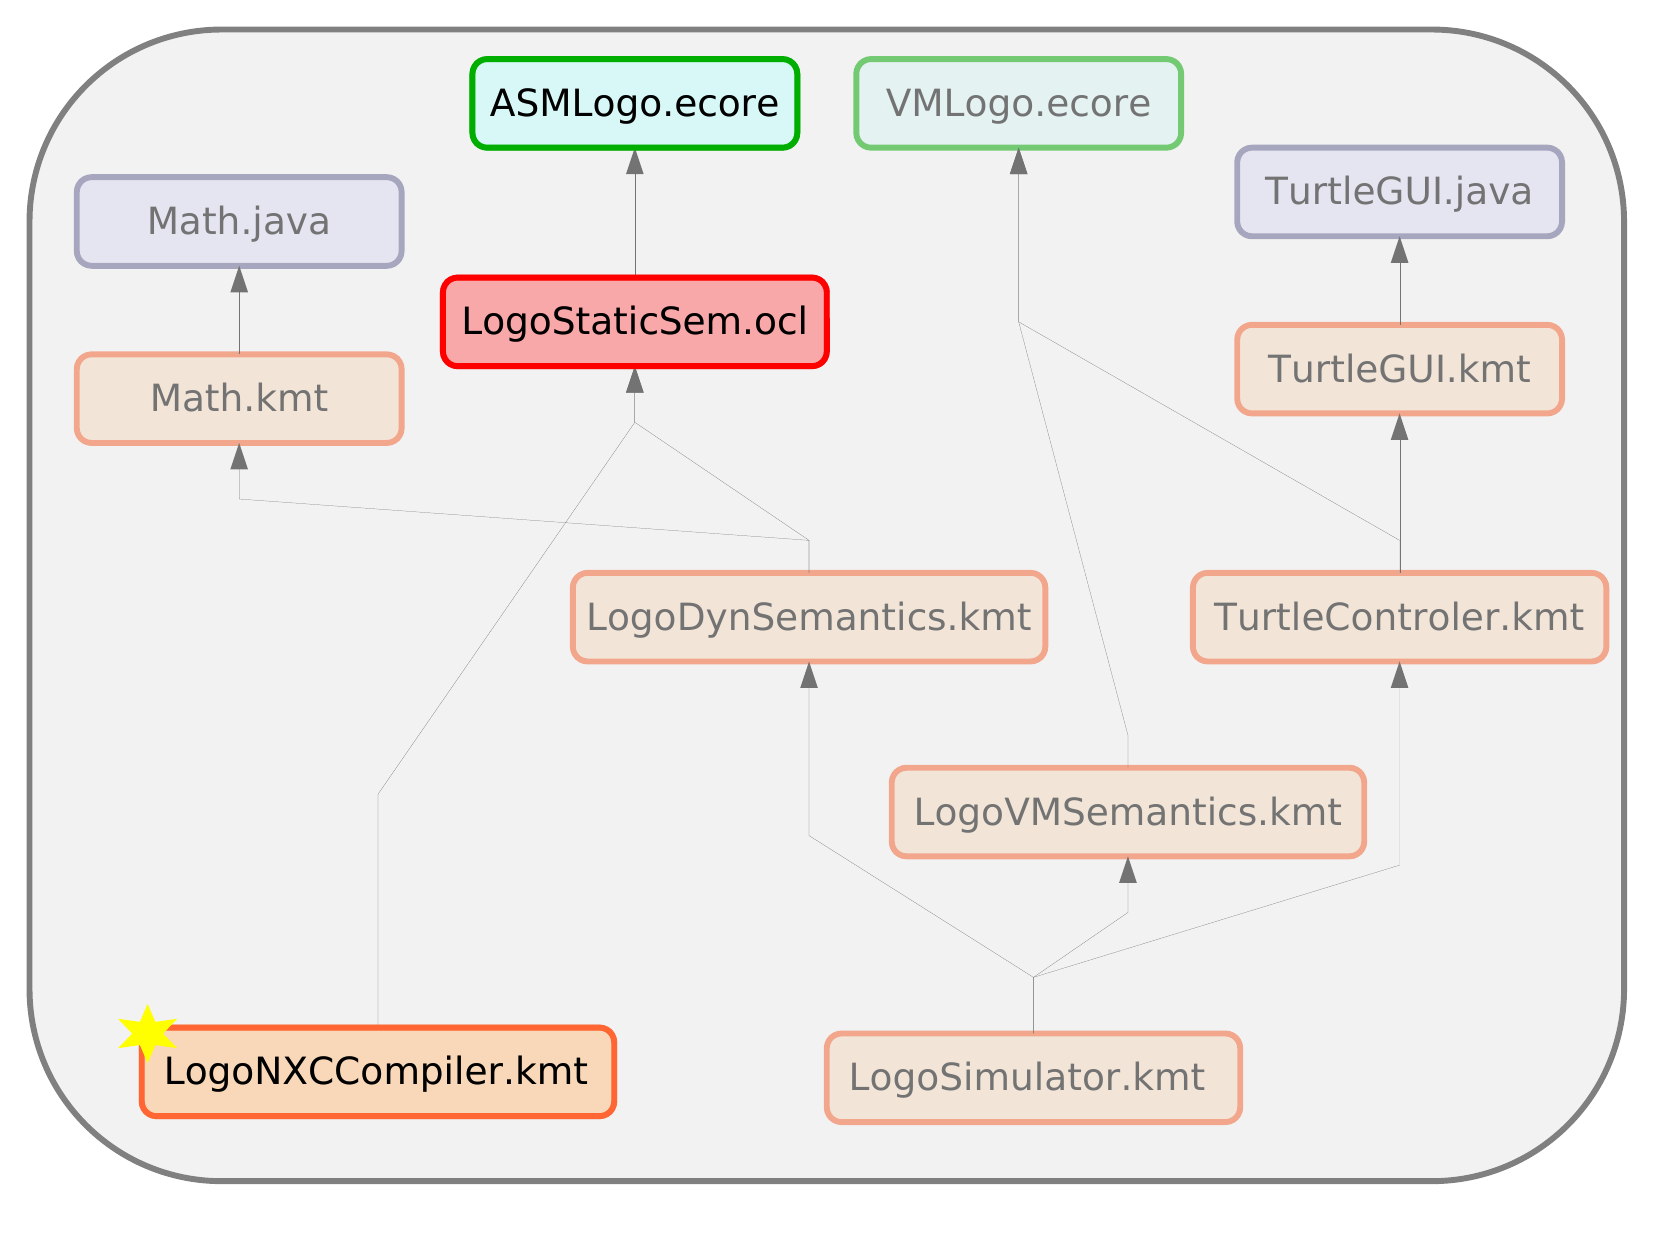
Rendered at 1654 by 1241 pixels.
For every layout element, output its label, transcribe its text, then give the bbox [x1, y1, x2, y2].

text_box LogoStaticSem.ocl [442, 277, 827, 367]
text_box LogoNXCCompiler.kmt [141, 1027, 615, 1117]
text_box ASMLogo.ecore [472, 59, 798, 148]
text_box [29, 29, 1625, 1182]
